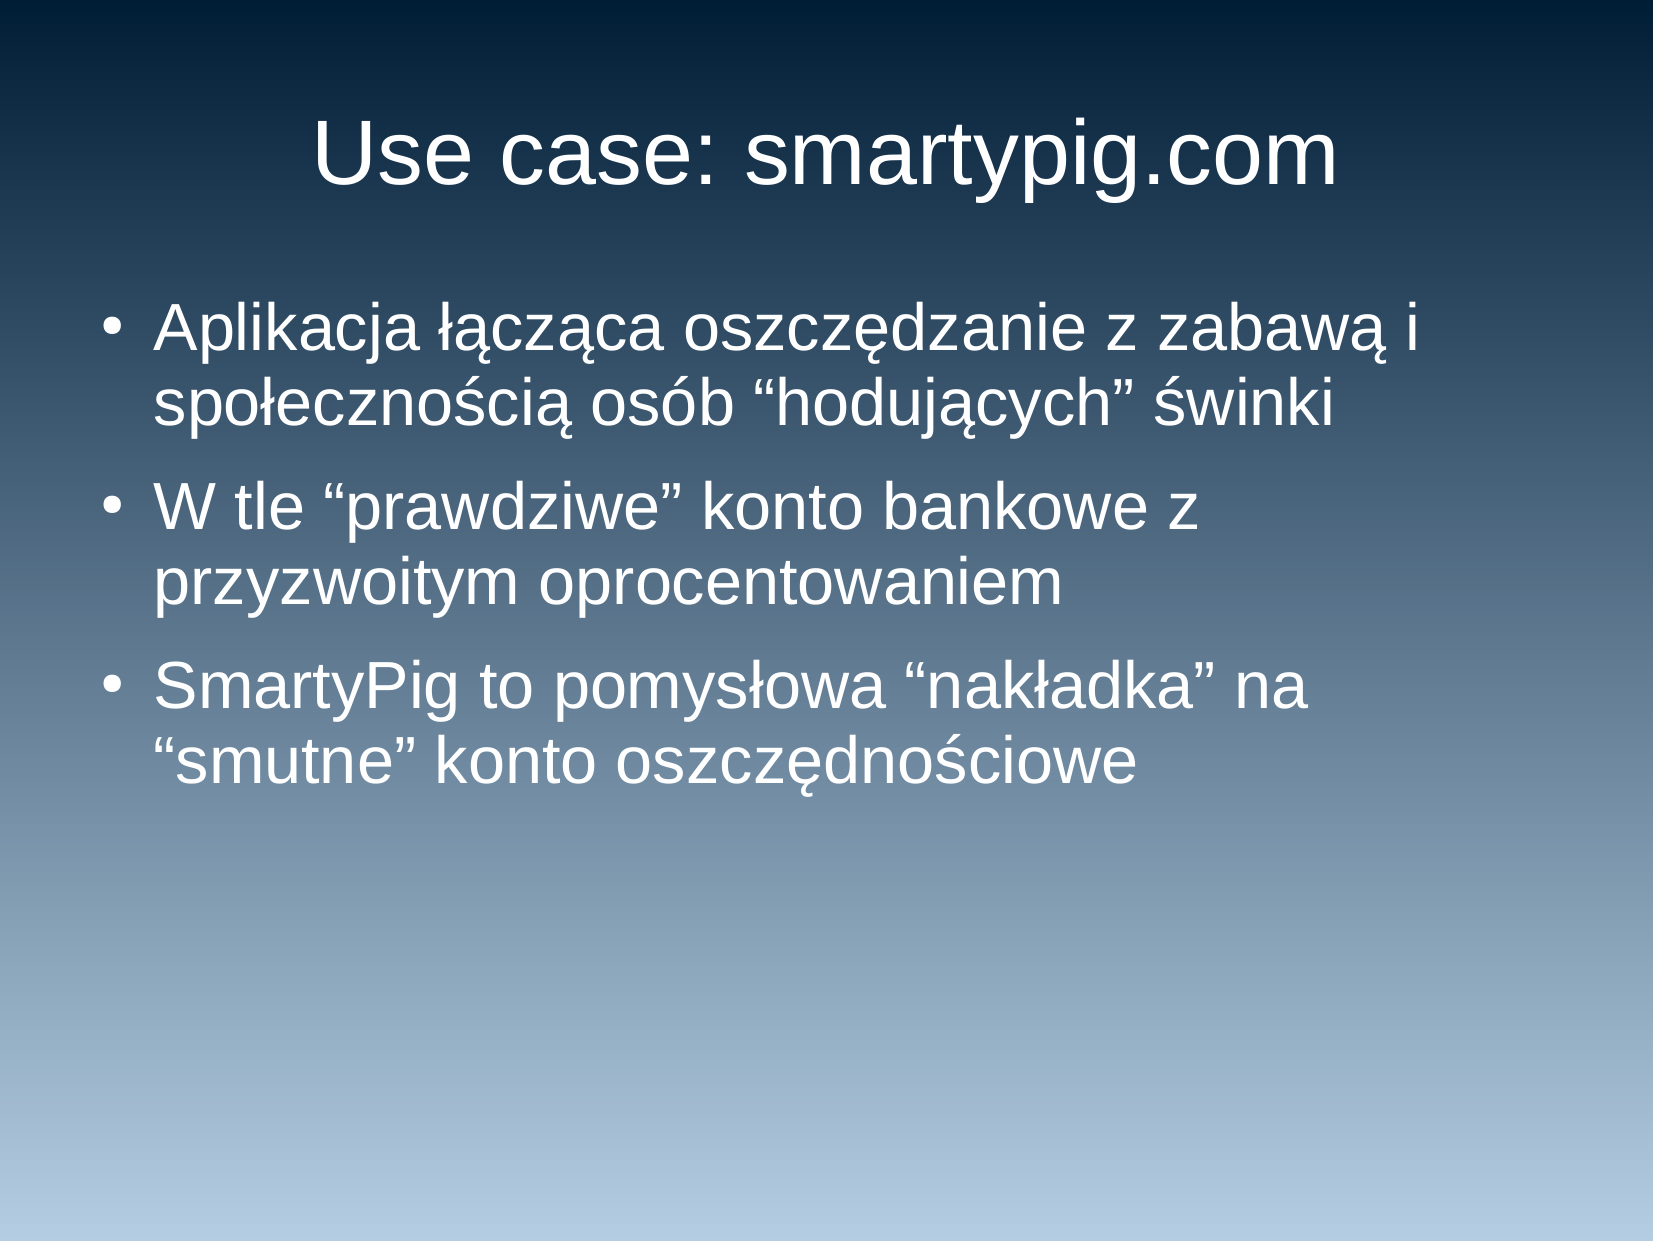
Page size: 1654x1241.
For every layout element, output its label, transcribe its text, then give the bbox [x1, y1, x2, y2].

list Aplikacja łącząca oszczędzanie z zabawą i społecznością osób “hodujących” świnki W tle “prawdziwe” konto bankowe z przyzwoitym oprocentowaniem SmartyPig to pomysłowa “nakładka” na “smutne” konto oszczędnościowe [82, 290, 1571, 1109]
title Use case: smartypig.com [82, 49, 1571, 257]
